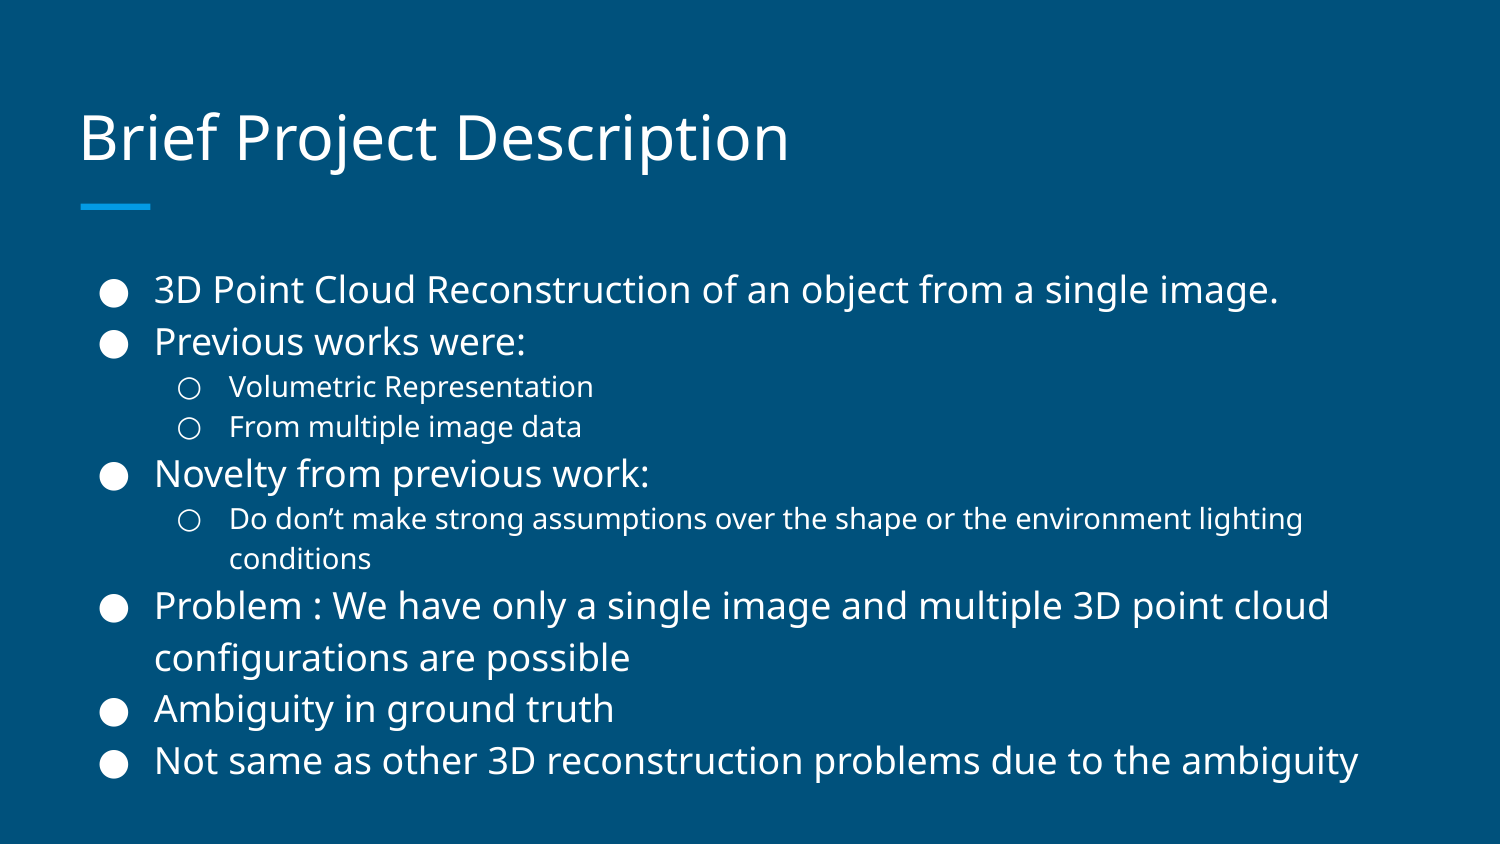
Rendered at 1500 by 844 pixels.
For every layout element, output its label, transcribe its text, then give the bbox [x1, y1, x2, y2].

title Brief Project Description [63, 75, 1437, 188]
list 3D Point Cloud Reconstruction of an object from a single image. Previous works were: Volumetric Representation From multiple image data Novelty from previous work: Do don’t make strong assumptions over the shape or the environment lighting conditions Problem : We have only a single image and multiple 3D point cloud configurations are possible Ambiguity in ground truth Not same as other 3D reconstruction problems due to the ambiguity [63, 244, 1437, 750]
